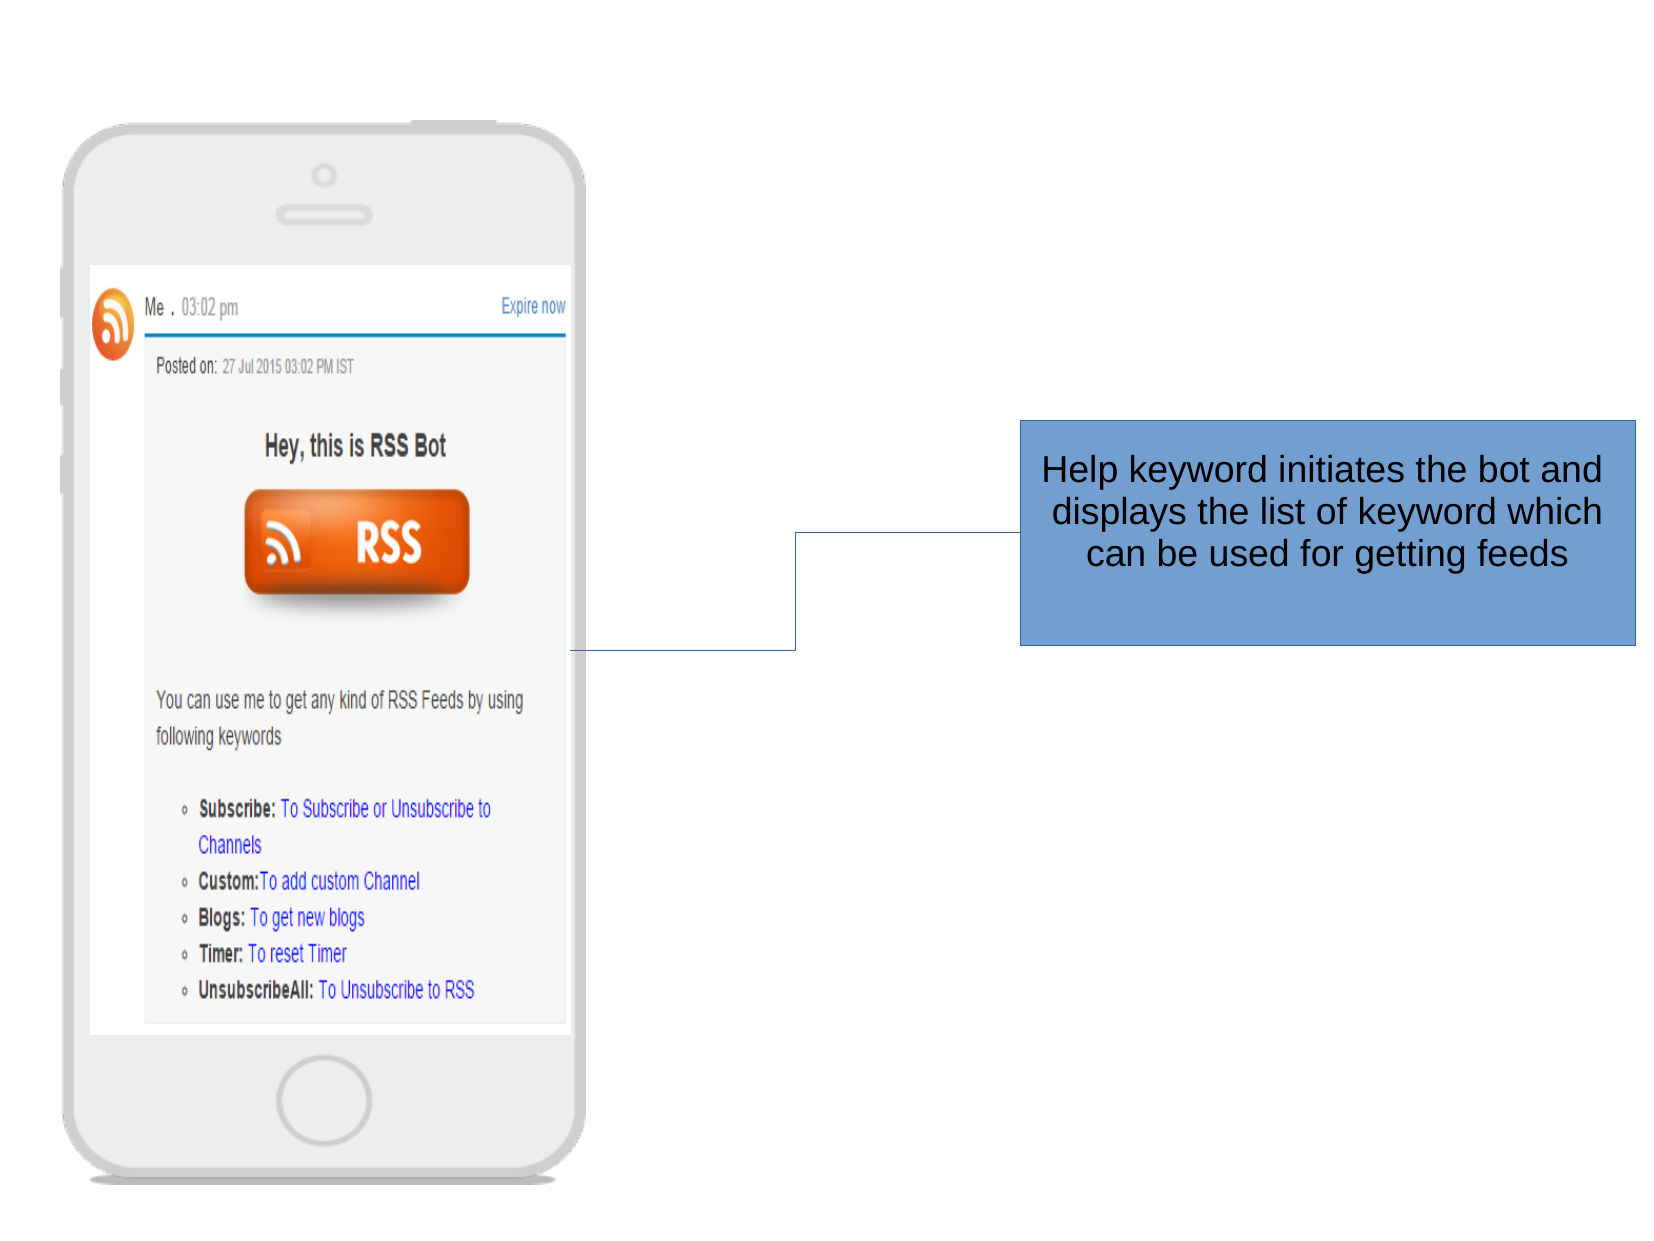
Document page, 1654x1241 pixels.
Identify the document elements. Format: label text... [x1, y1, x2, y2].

picture [60, 120, 586, 1186]
text_box Help keyword initiates the bot and displays the list of keyword which can be used for getting feeds [1020, 420, 1636, 646]
